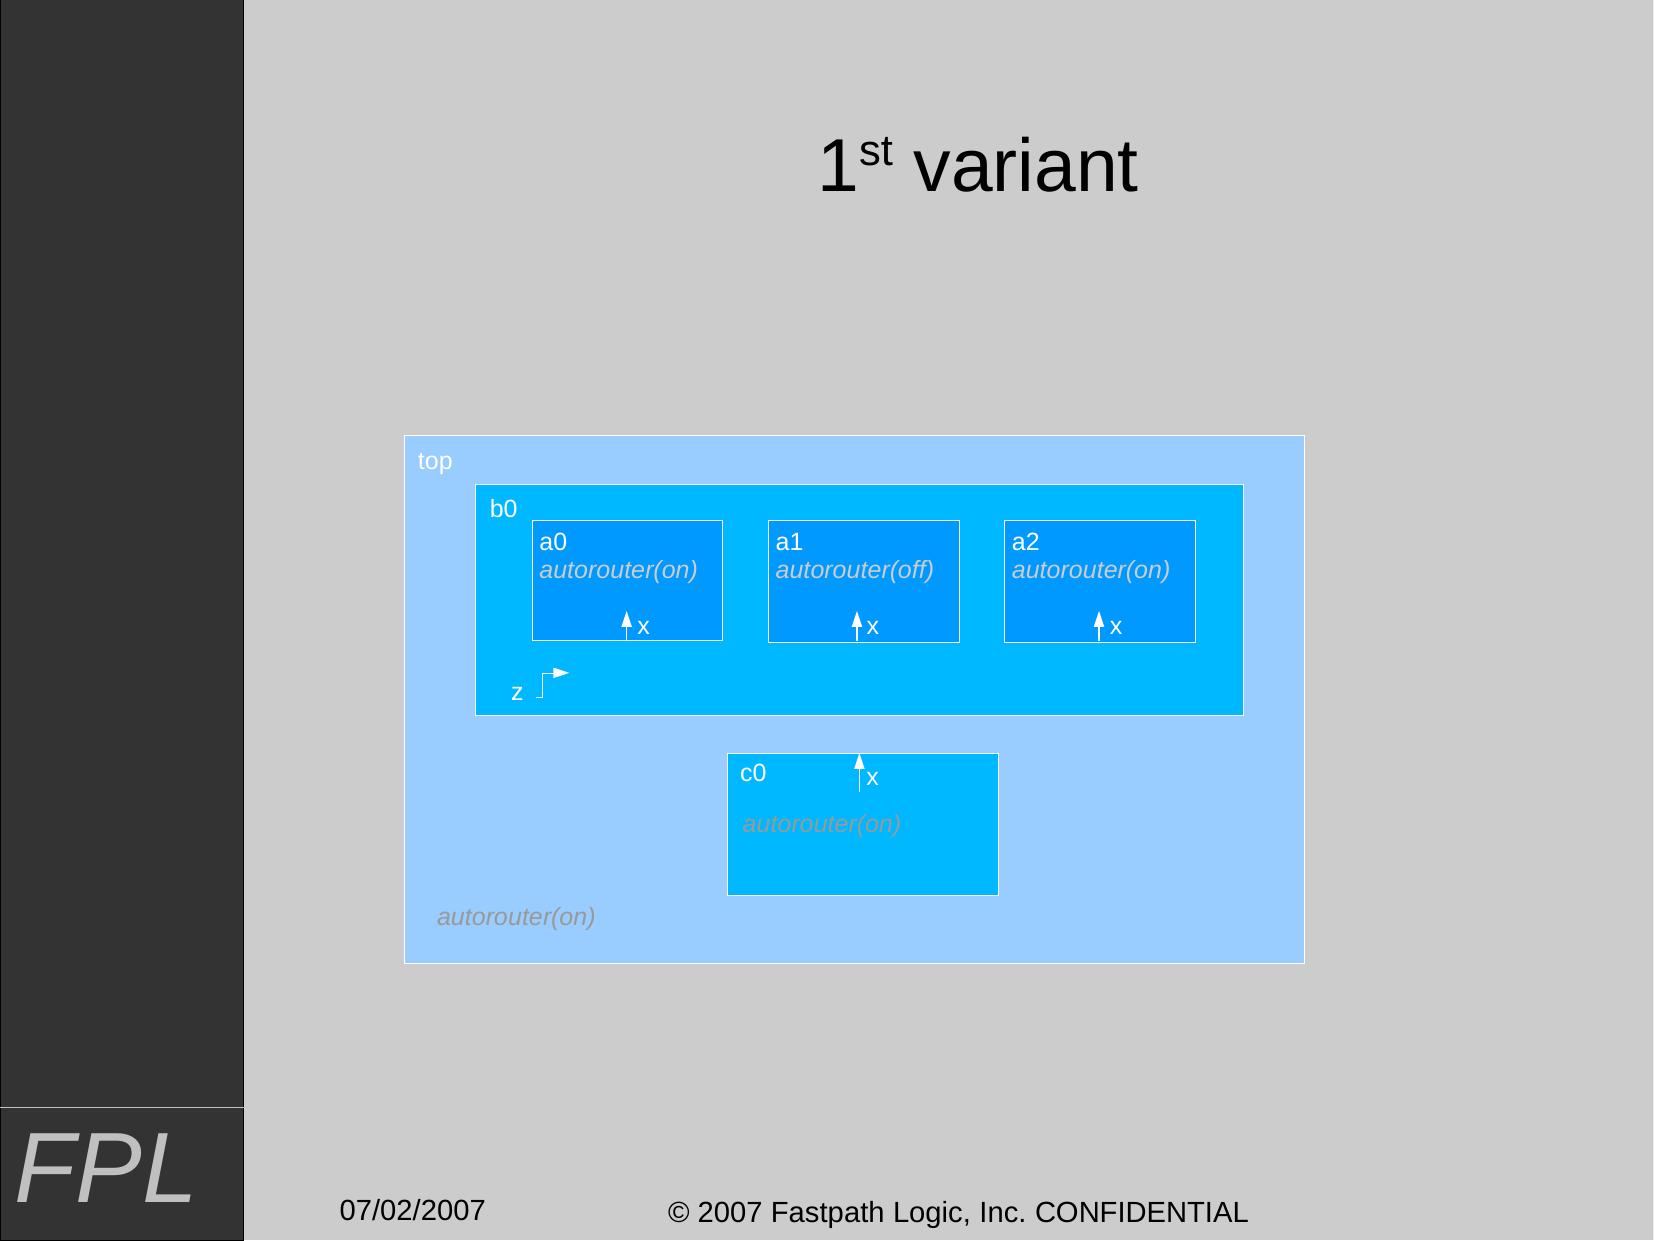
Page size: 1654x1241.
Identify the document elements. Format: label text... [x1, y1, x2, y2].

text_box a1 autorouter(off) x [760, 520, 979, 685]
text_box z [496, 670, 538, 723]
text_box autorouter(on) [422, 895, 611, 948]
text_box [538, 685, 542, 697]
text_box top [403, 439, 485, 492]
text_box x [851, 755, 893, 808]
text_box [404, 435, 1305, 964]
text_box autorouter(on) [727, 753, 999, 896]
text_box c0 [725, 751, 790, 804]
text_box a0 autorouter(on) x [524, 520, 740, 685]
text_box a2 autorouter(on) x [997, 520, 1218, 685]
text_box b0 [475, 487, 540, 540]
title 1st variant [427, 57, 1530, 274]
